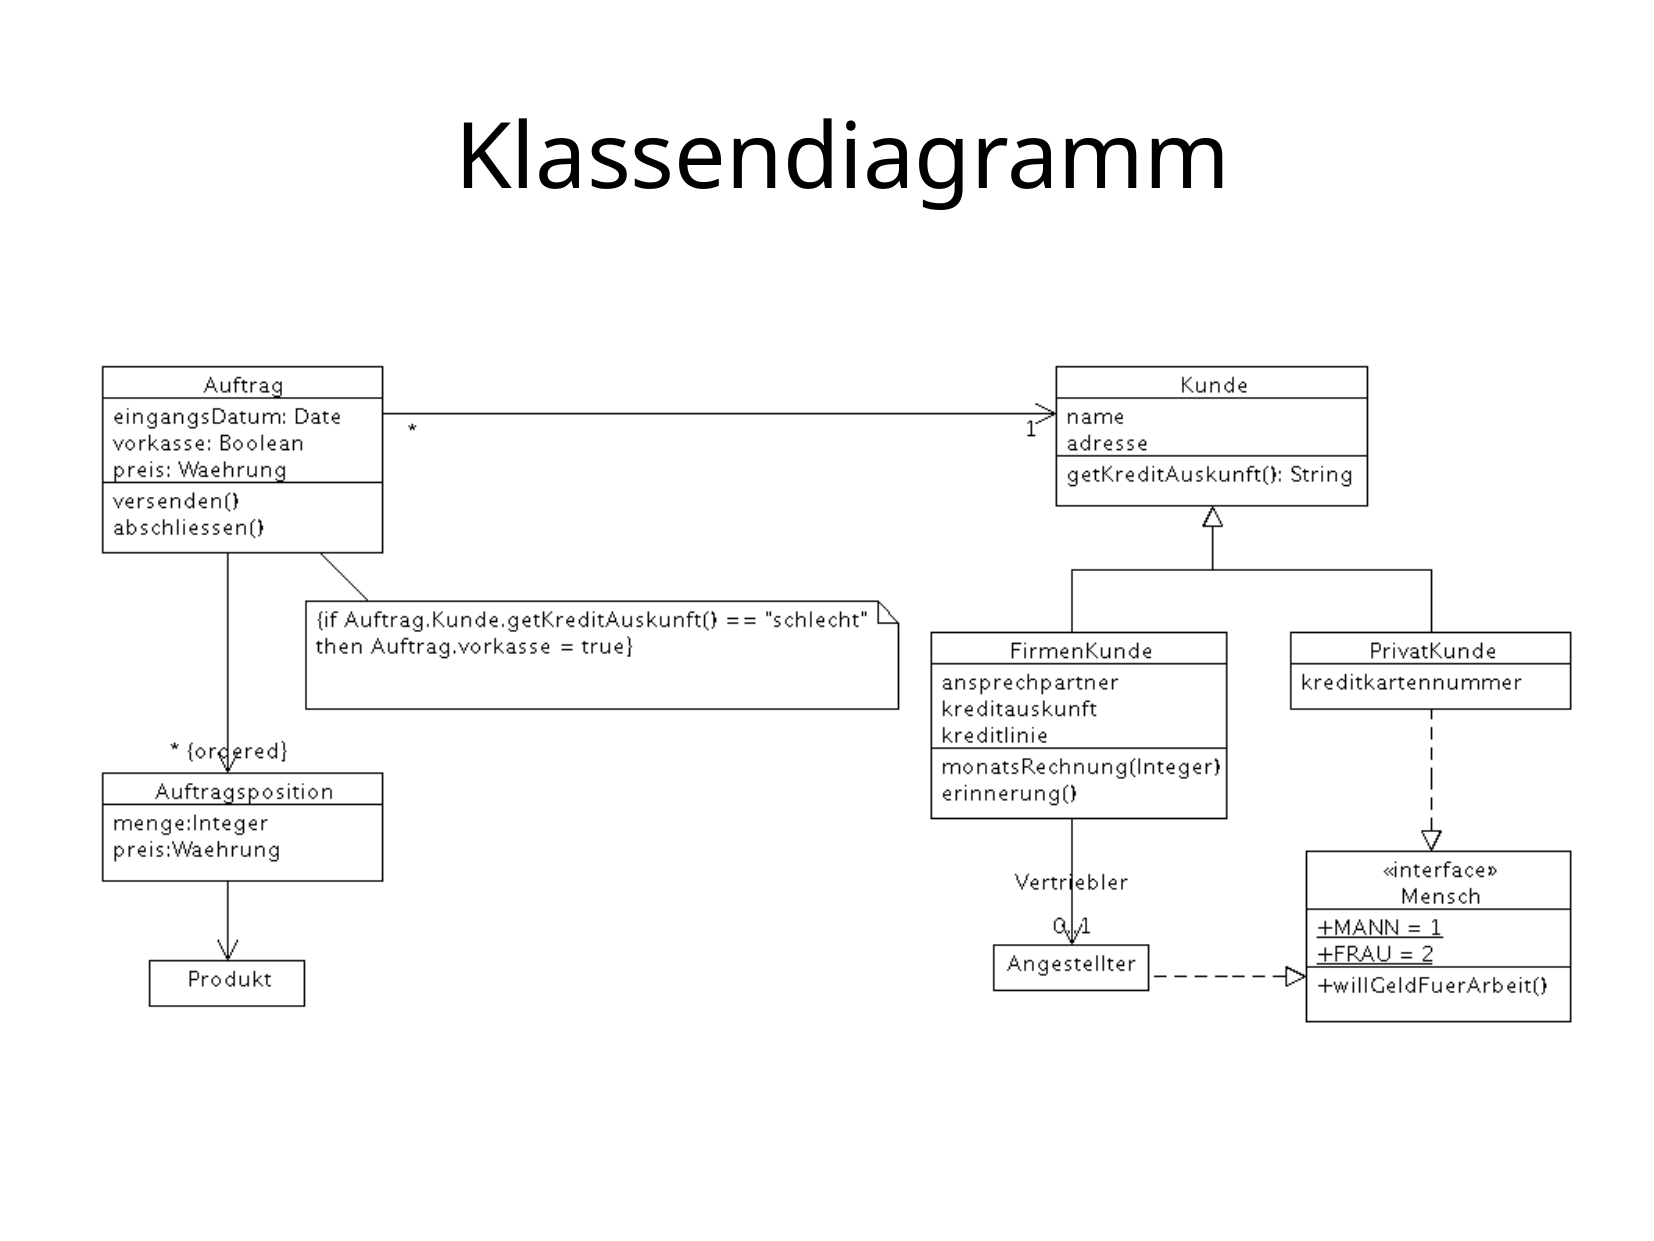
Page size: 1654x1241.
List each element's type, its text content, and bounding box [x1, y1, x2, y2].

picture [71, 335, 1603, 1054]
title Klassendiagramm [82, 49, 1571, 257]
